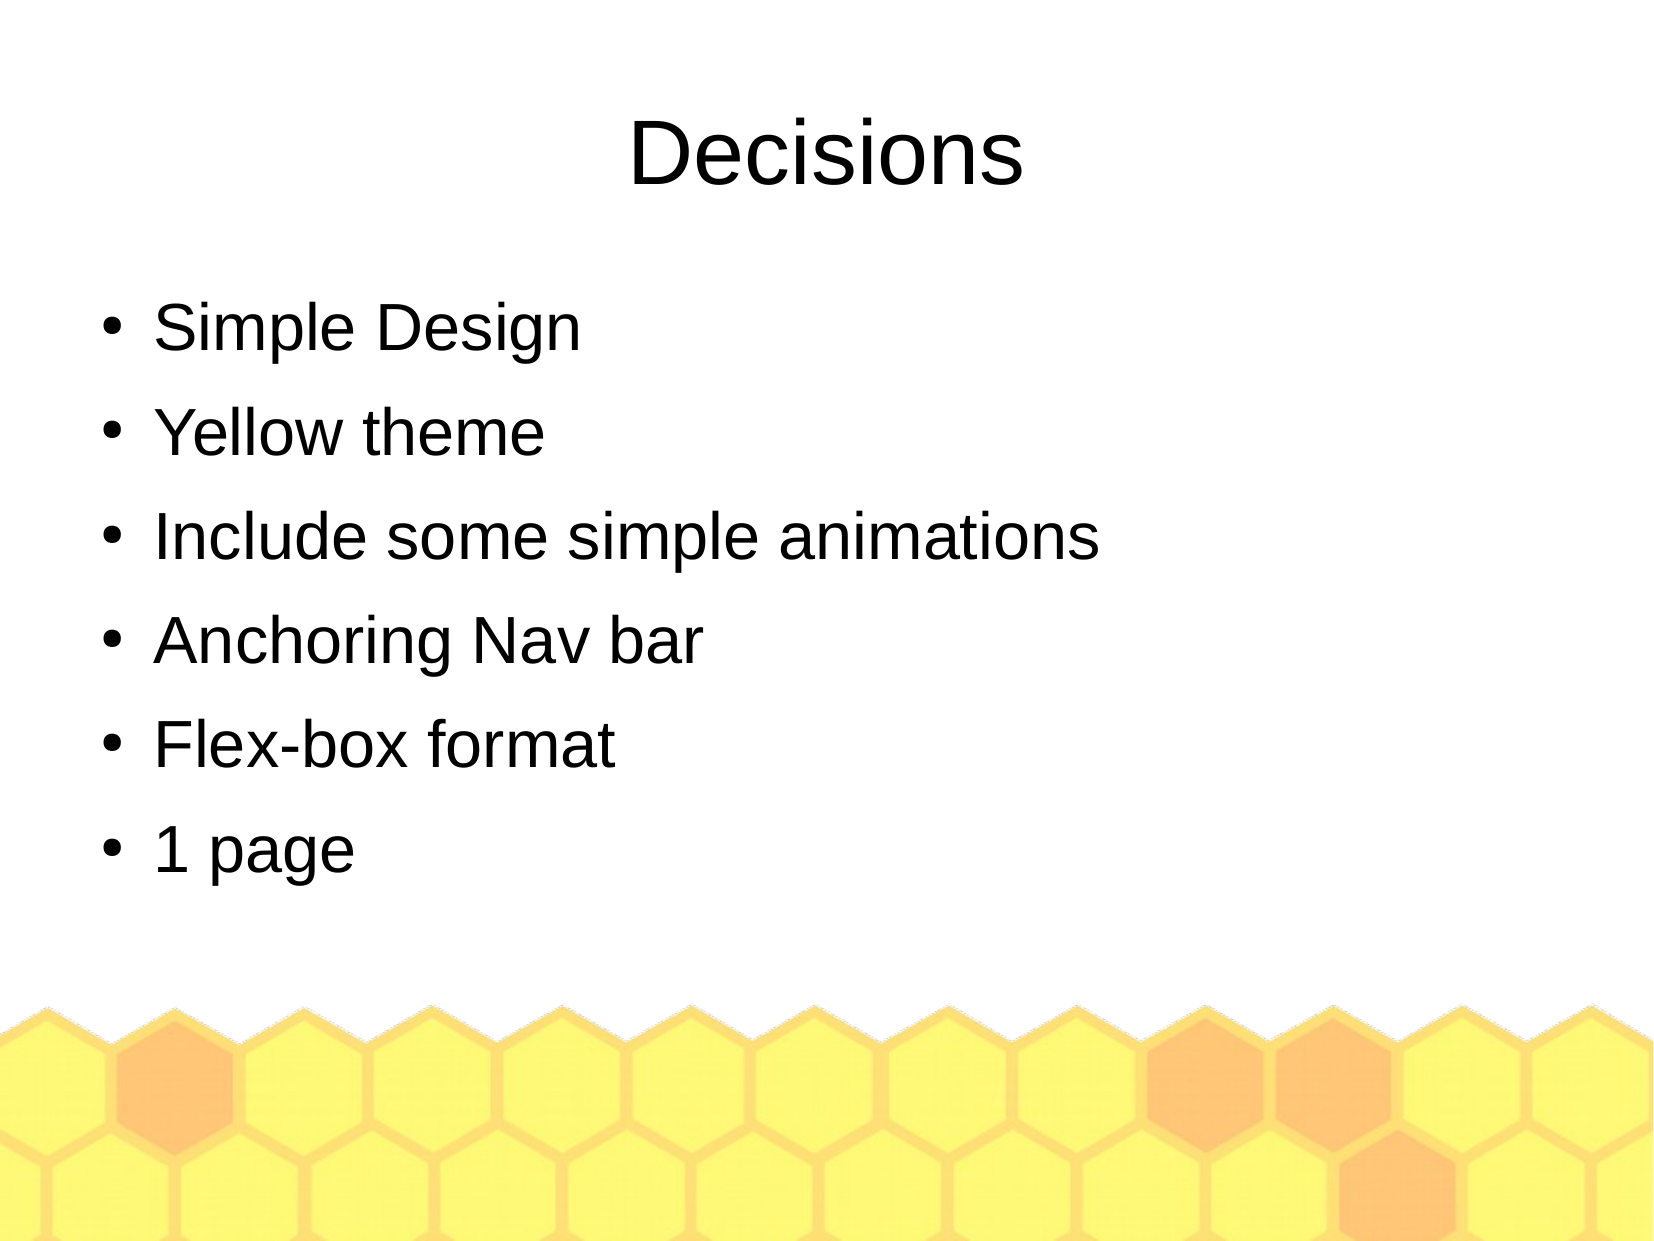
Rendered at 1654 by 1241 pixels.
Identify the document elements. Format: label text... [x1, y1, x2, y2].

list Simple Design Yellow theme Include some simple animations Anchoring Nav bar Flex-box format 1 page [82, 290, 1571, 1010]
title Decisions [82, 49, 1571, 257]
picture [0, 1001, 1654, 1241]
